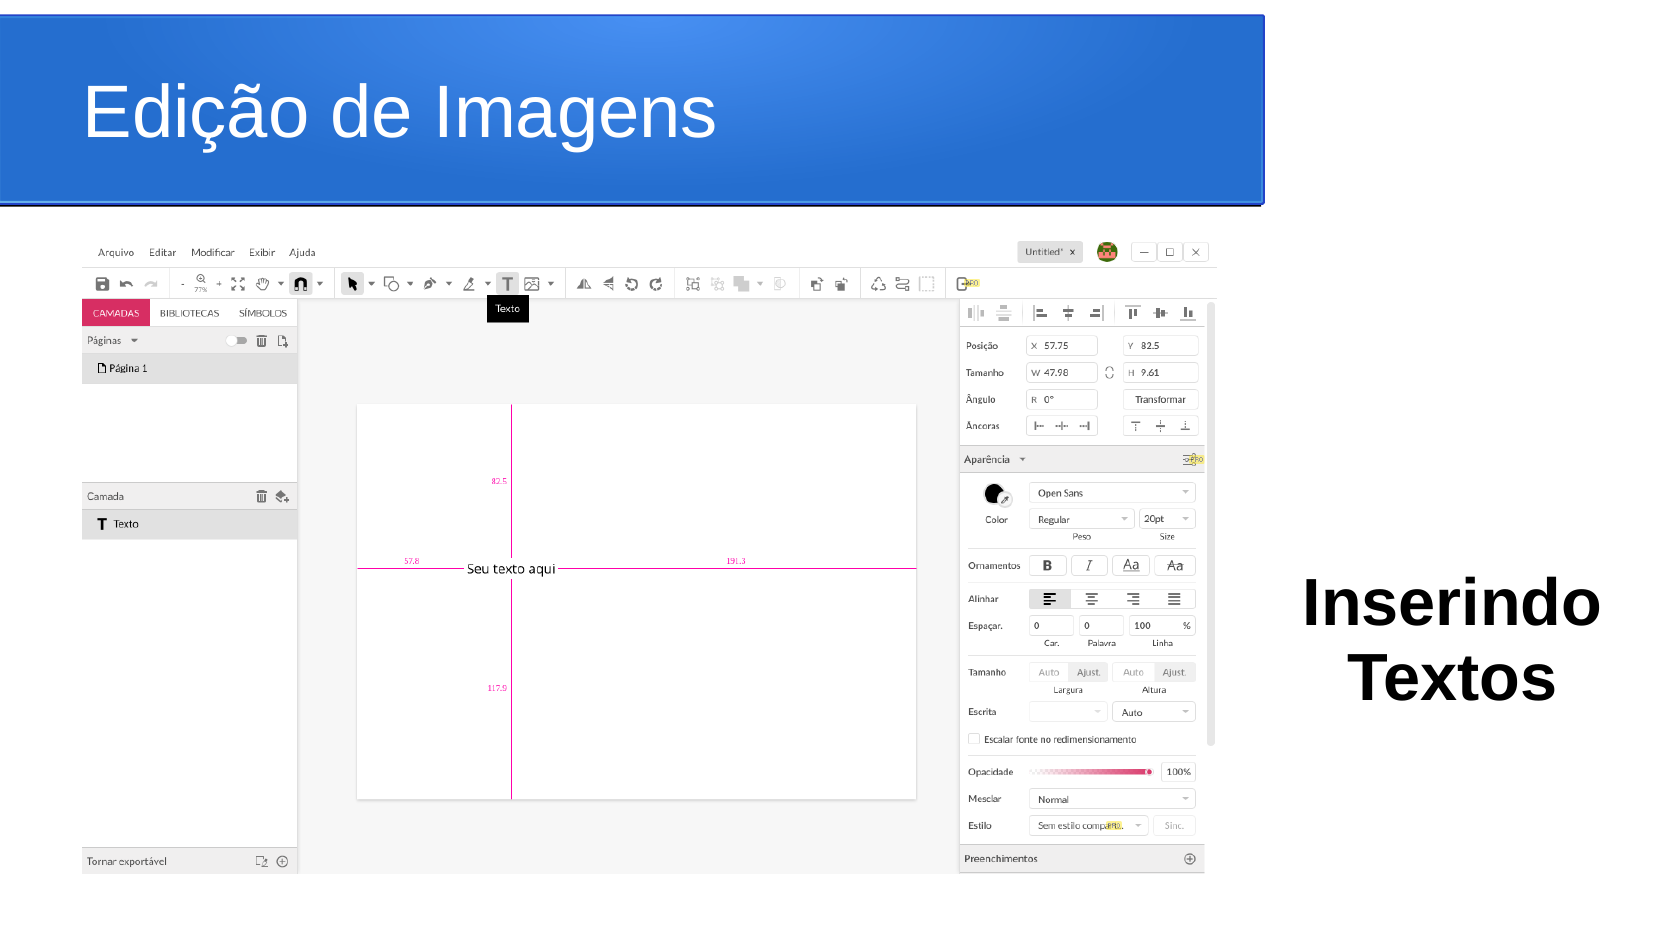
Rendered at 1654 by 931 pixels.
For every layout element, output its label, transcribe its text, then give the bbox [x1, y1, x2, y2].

picture [82, 236, 1217, 875]
subtitle Inserindo Textos [1251, 564, 1654, 715]
title Edição de Imagens [82, 35, 1235, 189]
